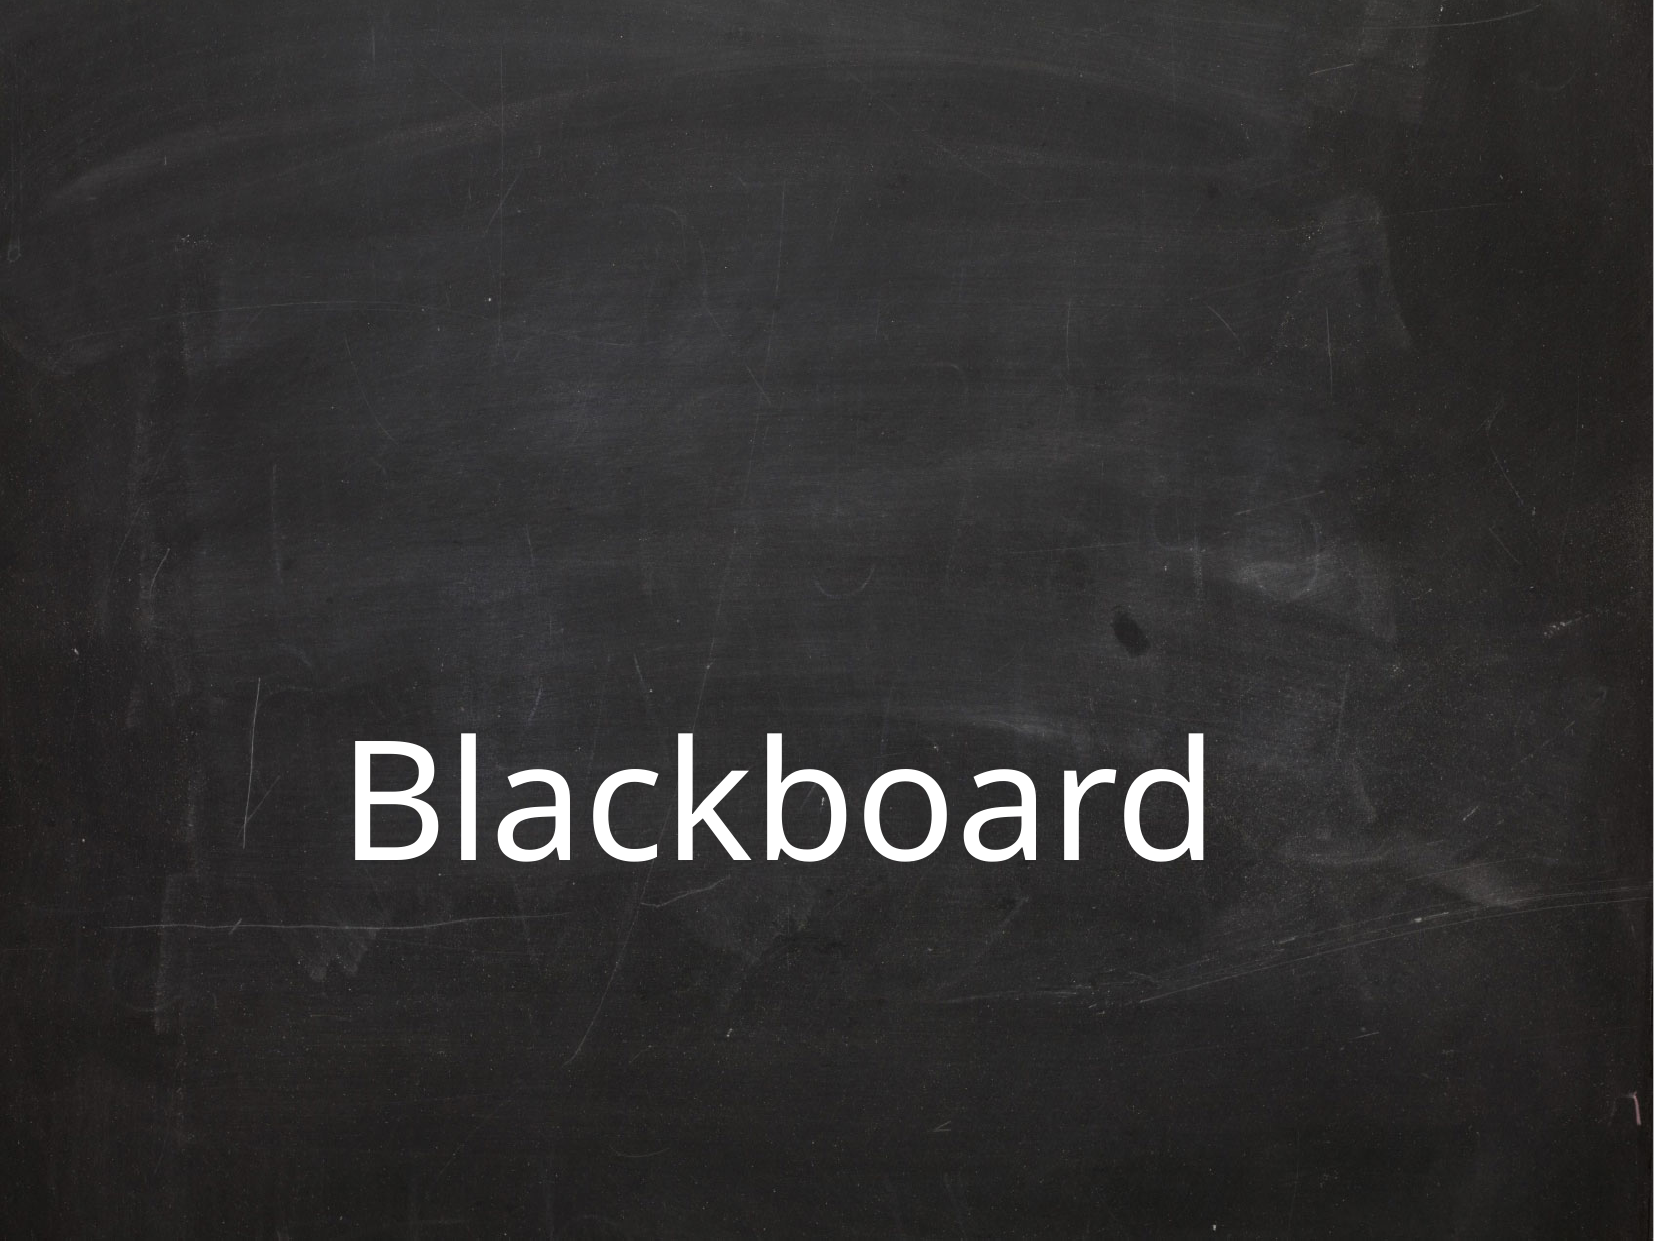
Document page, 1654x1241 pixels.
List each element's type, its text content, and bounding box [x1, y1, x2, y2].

picture [0, 0, 1654, 1241]
text_box Blackboard [324, 674, 1306, 959]
